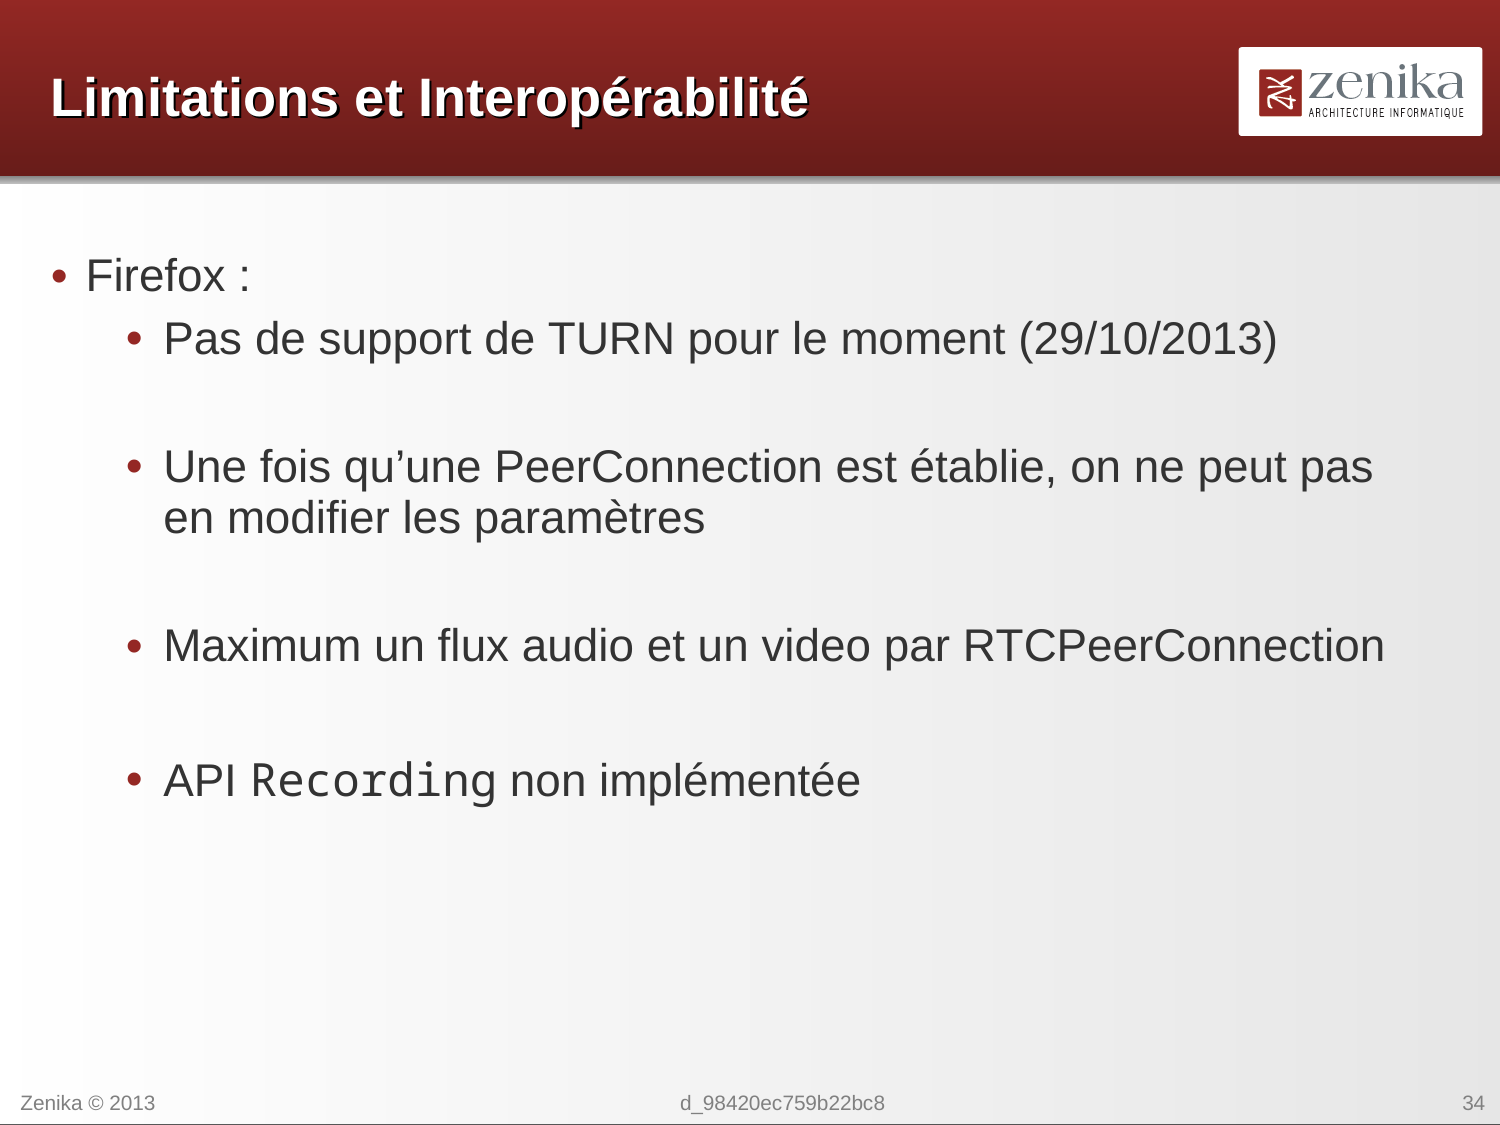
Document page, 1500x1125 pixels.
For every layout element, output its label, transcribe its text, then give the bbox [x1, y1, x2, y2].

picture [1257, 58, 1464, 125]
list Firefox : Pas de support de TURN pour le moment (29/10/2013) Une fois qu’une PeerConnection est établie, on ne peut pas en modifier les paramètres Maximum un flux audio et un video par RTCPeerConnection API Recording non implémentée [50, 249, 1435, 1079]
title Limitations et Interopérabilité [50, 15, 1206, 180]
